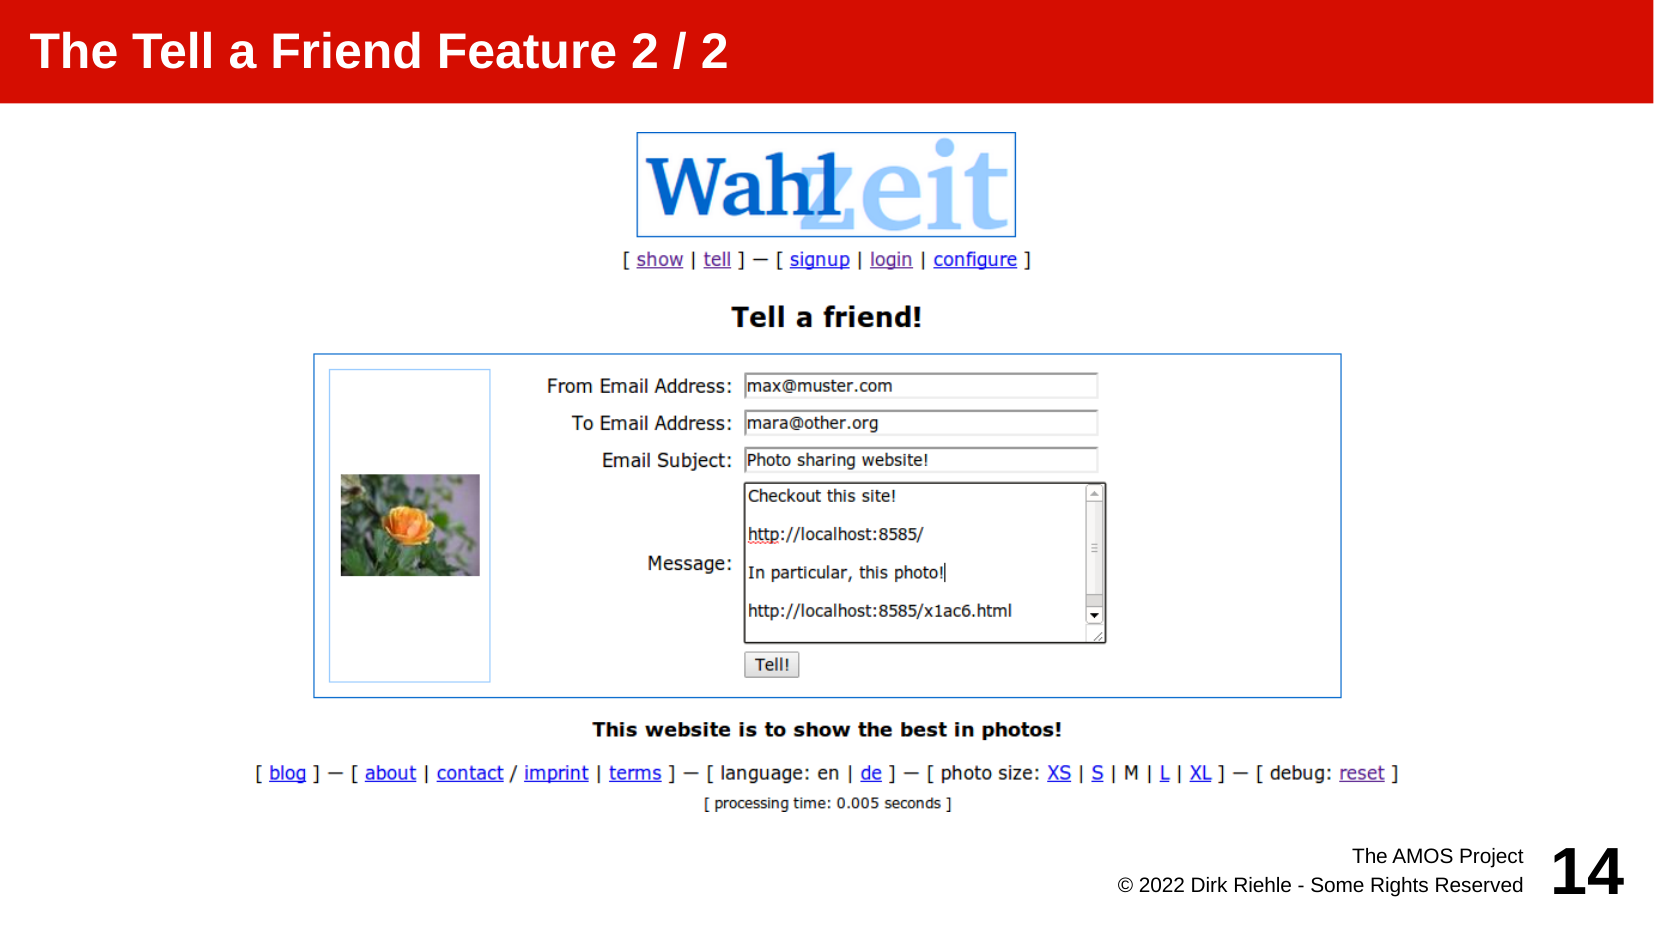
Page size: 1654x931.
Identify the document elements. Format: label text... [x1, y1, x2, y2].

title The Tell a Friend Feature 2 / 2 [0, 0, 1654, 104]
picture [256, 132, 1398, 813]
